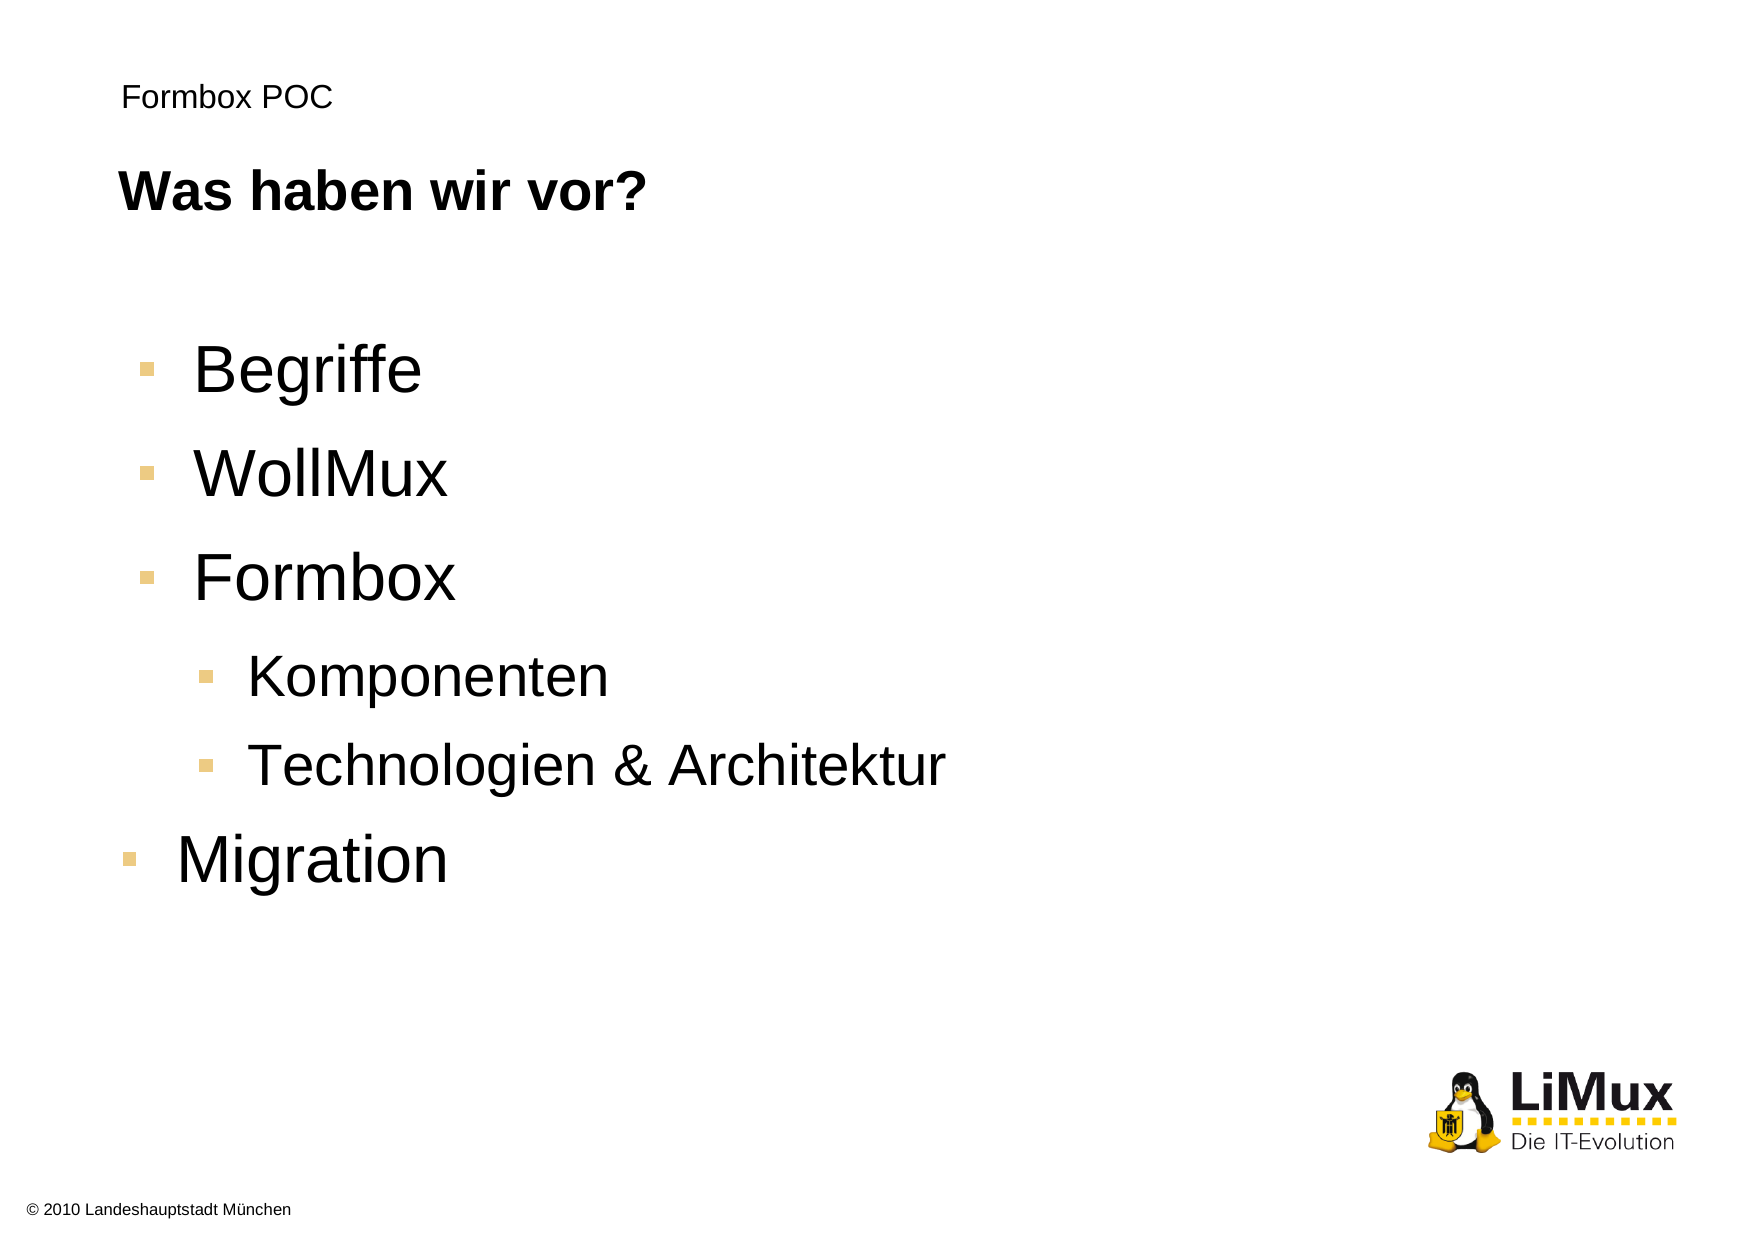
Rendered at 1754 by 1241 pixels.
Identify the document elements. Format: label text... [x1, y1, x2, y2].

title Was haben wir vor? [118, 159, 1697, 308]
picture [1417, 1059, 1731, 1173]
list Begriffe WollMux Formbox Komponenten Technologien & Architektur Migration [105, 331, 1684, 1150]
